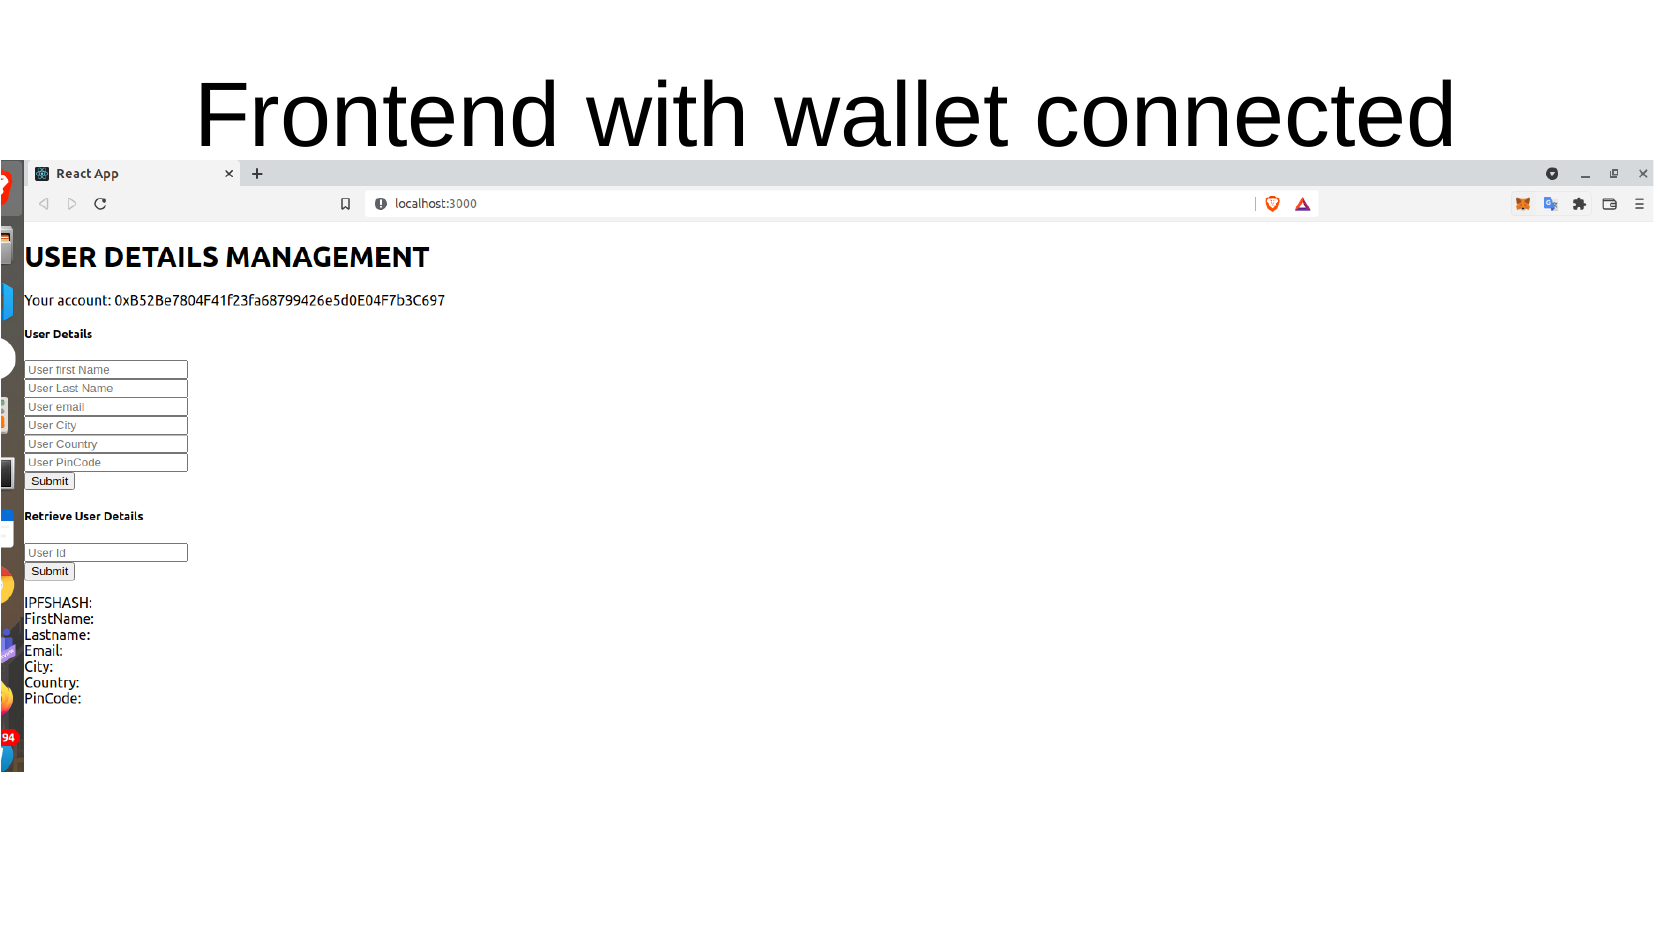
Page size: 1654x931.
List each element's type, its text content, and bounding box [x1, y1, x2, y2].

title Frontend with wallet connected [82, 37, 1571, 160]
picture [1, 160, 1654, 772]
